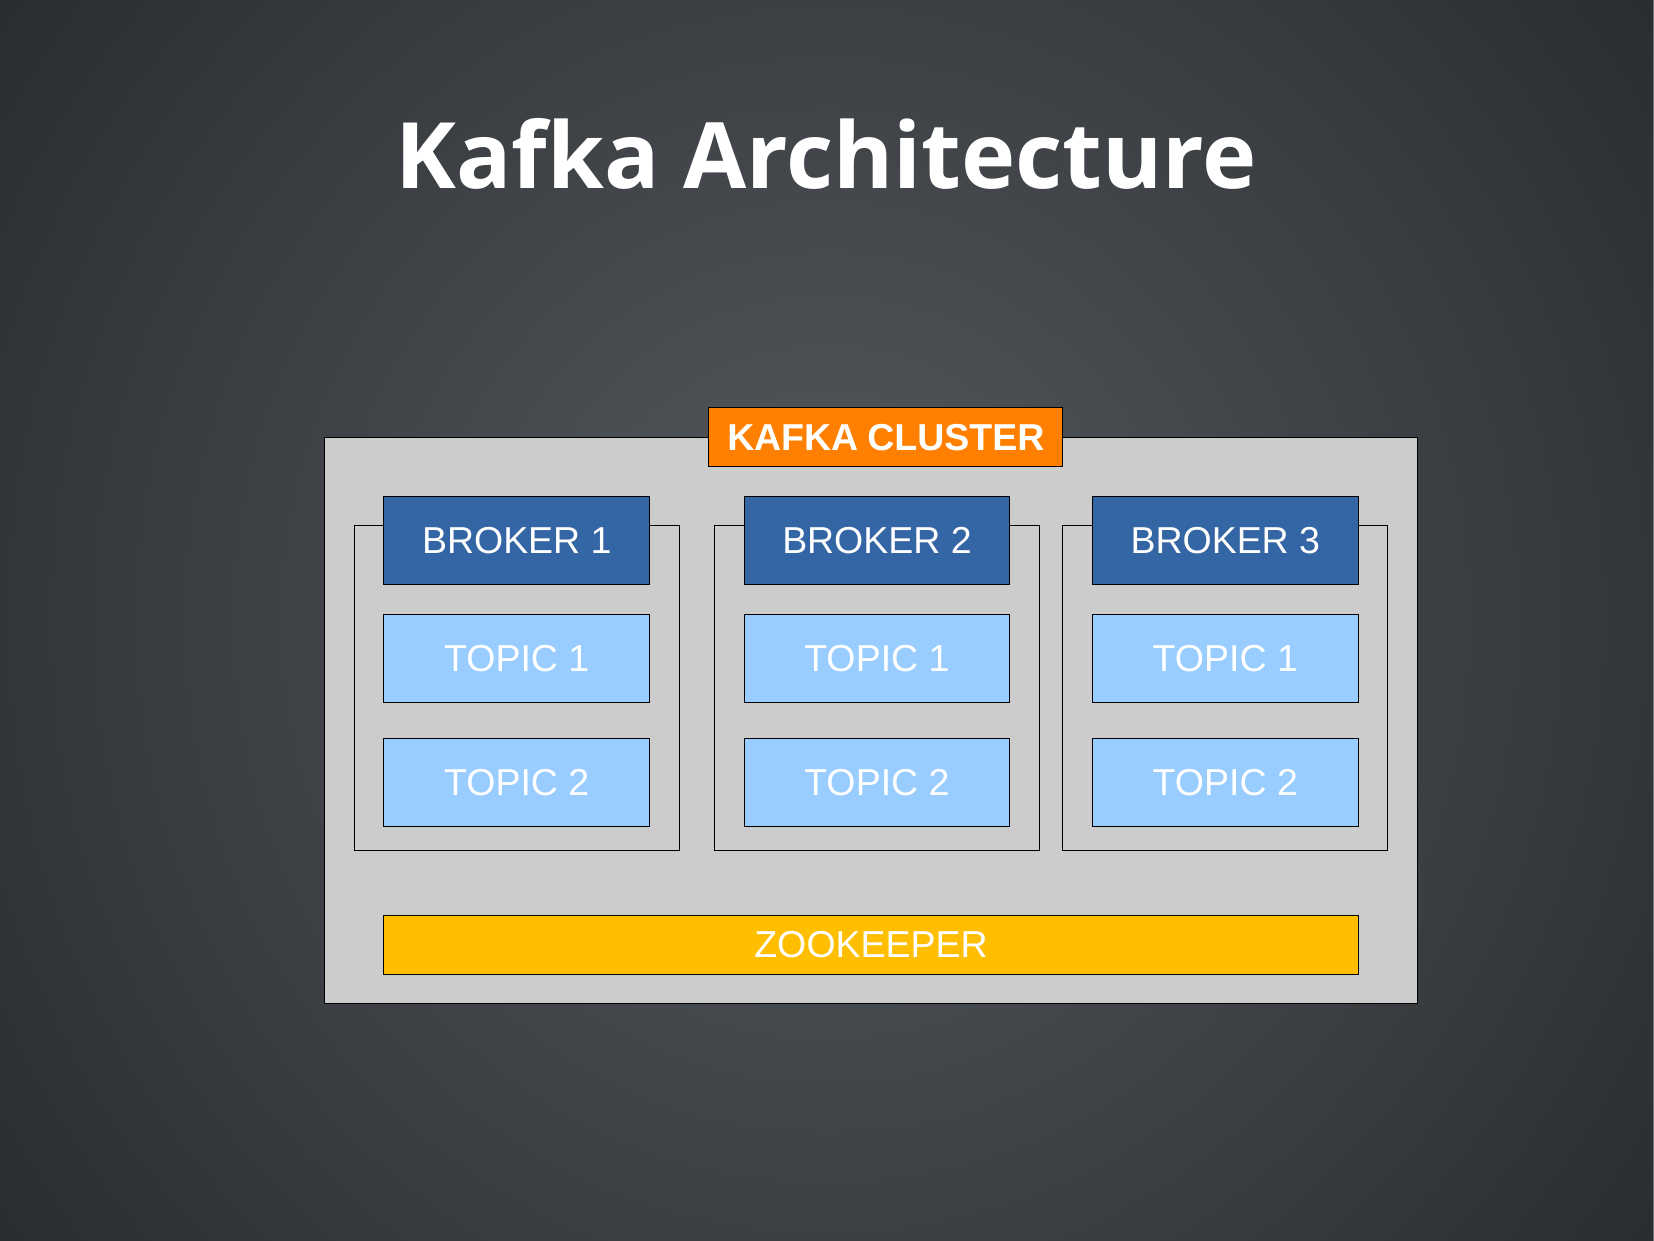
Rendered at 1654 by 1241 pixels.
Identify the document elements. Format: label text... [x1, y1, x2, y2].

text_box BROKER 3 [1092, 496, 1359, 585]
text_box TOPIC 2 [744, 738, 1010, 827]
text_box TOPIC 2 [1092, 738, 1359, 827]
text_box TOPIC 1 [1092, 614, 1359, 703]
text_box BROKER 1 [383, 496, 650, 585]
text_box ZOOKEEPER [383, 915, 1359, 975]
text_box KAFKA CLUSTER [708, 407, 1063, 467]
title Kafka Architecture [82, 49, 1571, 257]
text_box TOPIC 1 [383, 614, 650, 703]
text_box BROKER 2 [744, 496, 1010, 585]
text_box TOPIC 1 [744, 614, 1010, 703]
text_box [324, 437, 1418, 1004]
text_box TOPIC 2 [383, 738, 650, 827]
picture [0, 0, 1654, 1241]
